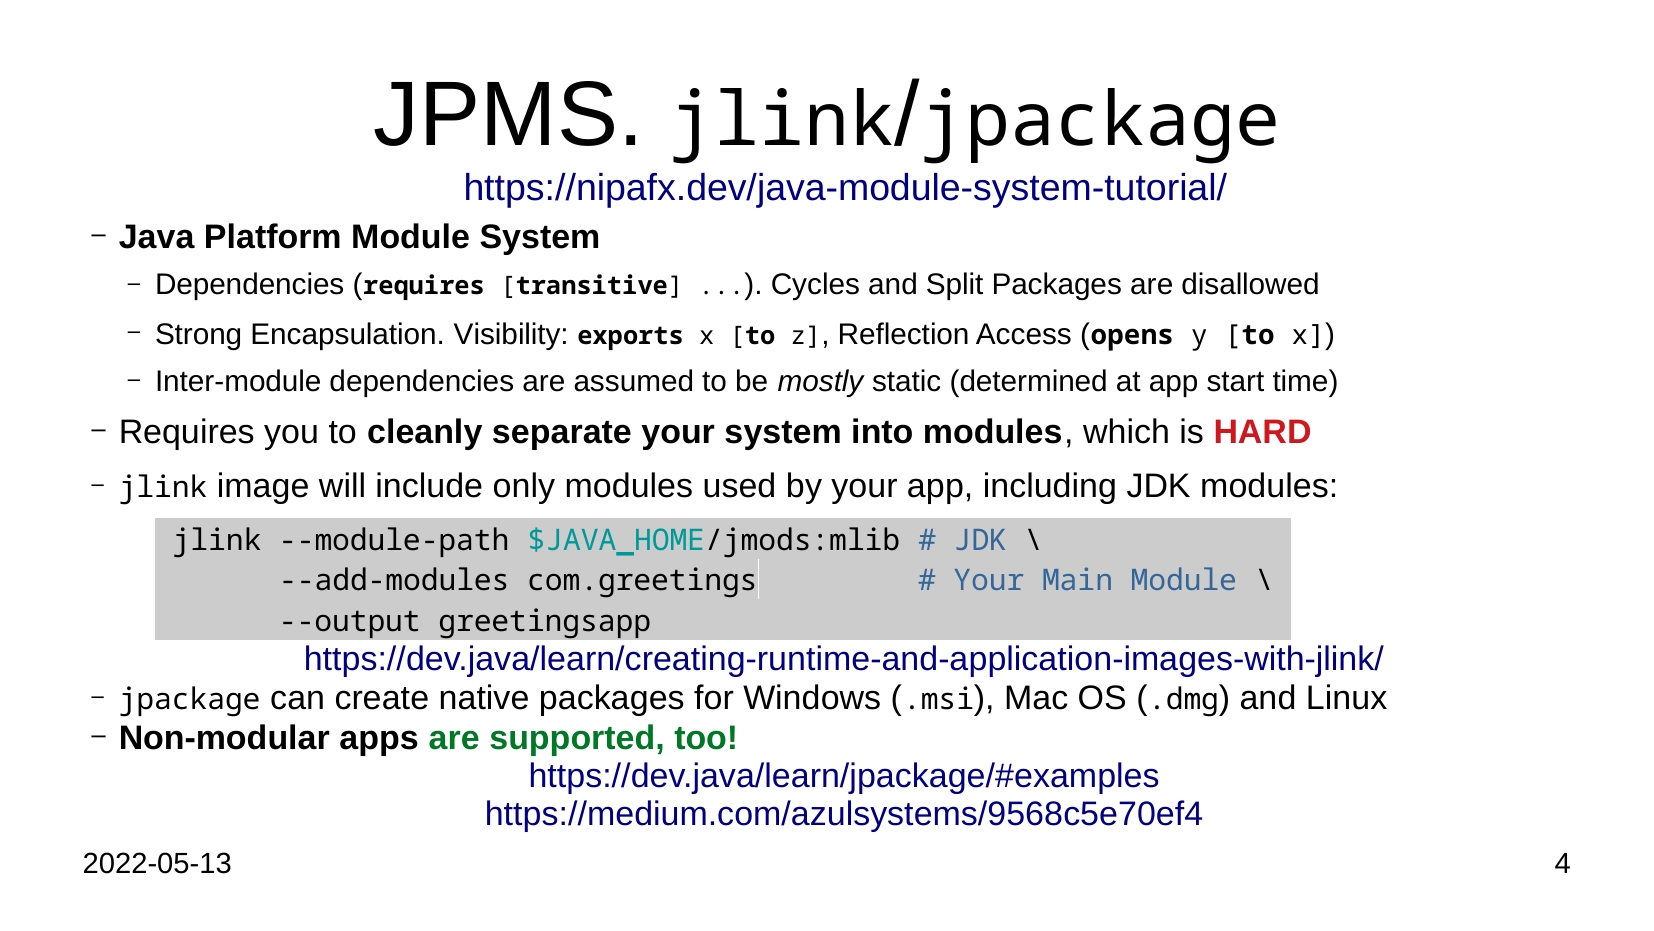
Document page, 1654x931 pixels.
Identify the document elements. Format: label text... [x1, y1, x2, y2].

list Java Platform Module System Dependencies (requires [transitive] ...). Cycles and Split Packages are disallowed Strong Encapsulation. Visibility: exports x [to z], Reflection Access (opens y [to x]) Inter-module dependencies are assumed to be mostly static (determined at app start time) Requires you to cleanly separate your system into modules, which is HARD jlink image will include only modules used by your app, including JDK modules: jlink --module-path $JAVA_HOME/jmods:mlib # JDK \ --add-modules com.greetings # Your Main Module \ --output greetingsapp https://dev.java/learn/creating-runtime-and-application-images-with-jlink/ jpackage can create native packages for Windows (.msi), Mac OS (.dmg) and Linux Non-modular apps are supported, too! https://dev.java/learn/jpackage/#examples https://medium.com/azulsystems/9568c5e70ef4 [82, 217, 1571, 839]
text_box https://nipafx.dev/java-module-system-tutorial/ [448, 159, 1243, 217]
title JPMS. jlink/jpackage [82, 37, 1571, 193]
